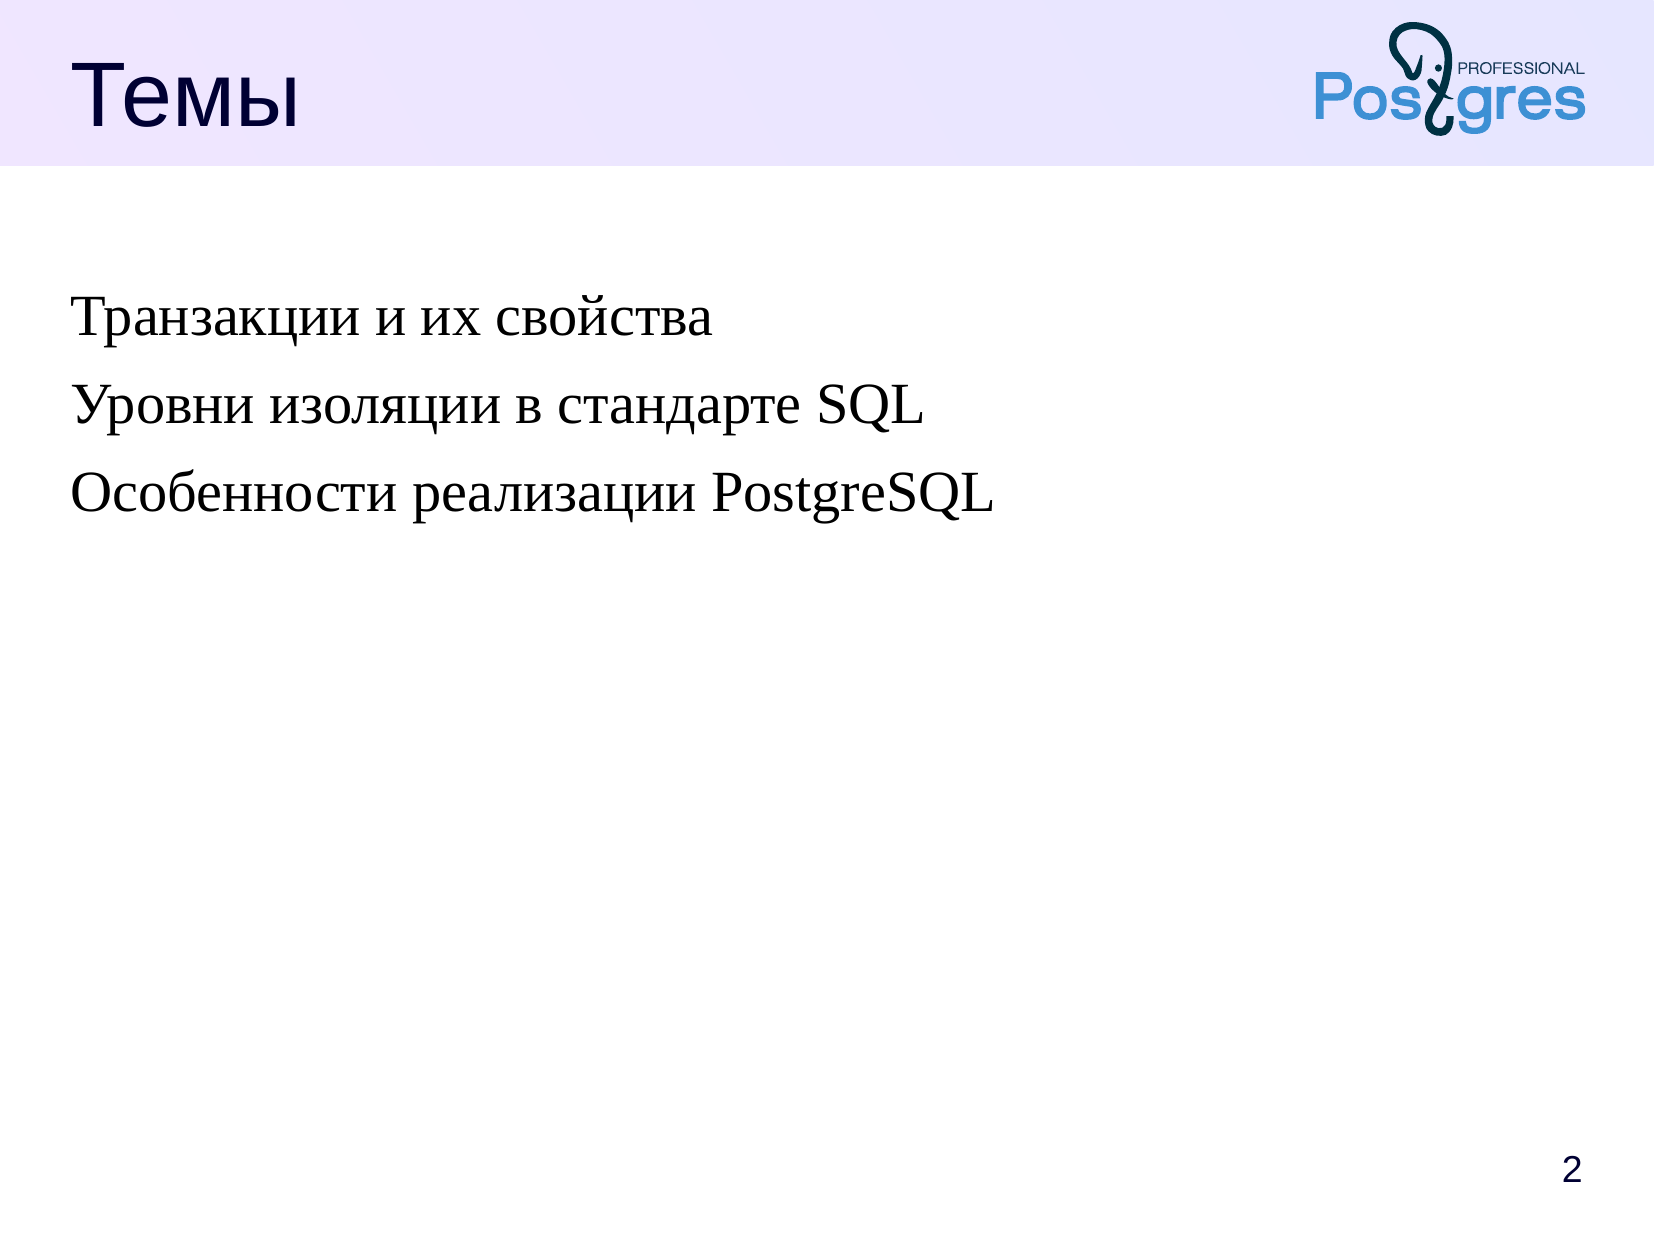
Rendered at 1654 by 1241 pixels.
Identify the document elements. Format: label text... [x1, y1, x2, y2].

list Транзакции и их свойства Уровни изоляции в стандарте SQL Особенности реализации PostgreSQL [70, 283, 1583, 1141]
title Темы [70, 43, 1241, 147]
